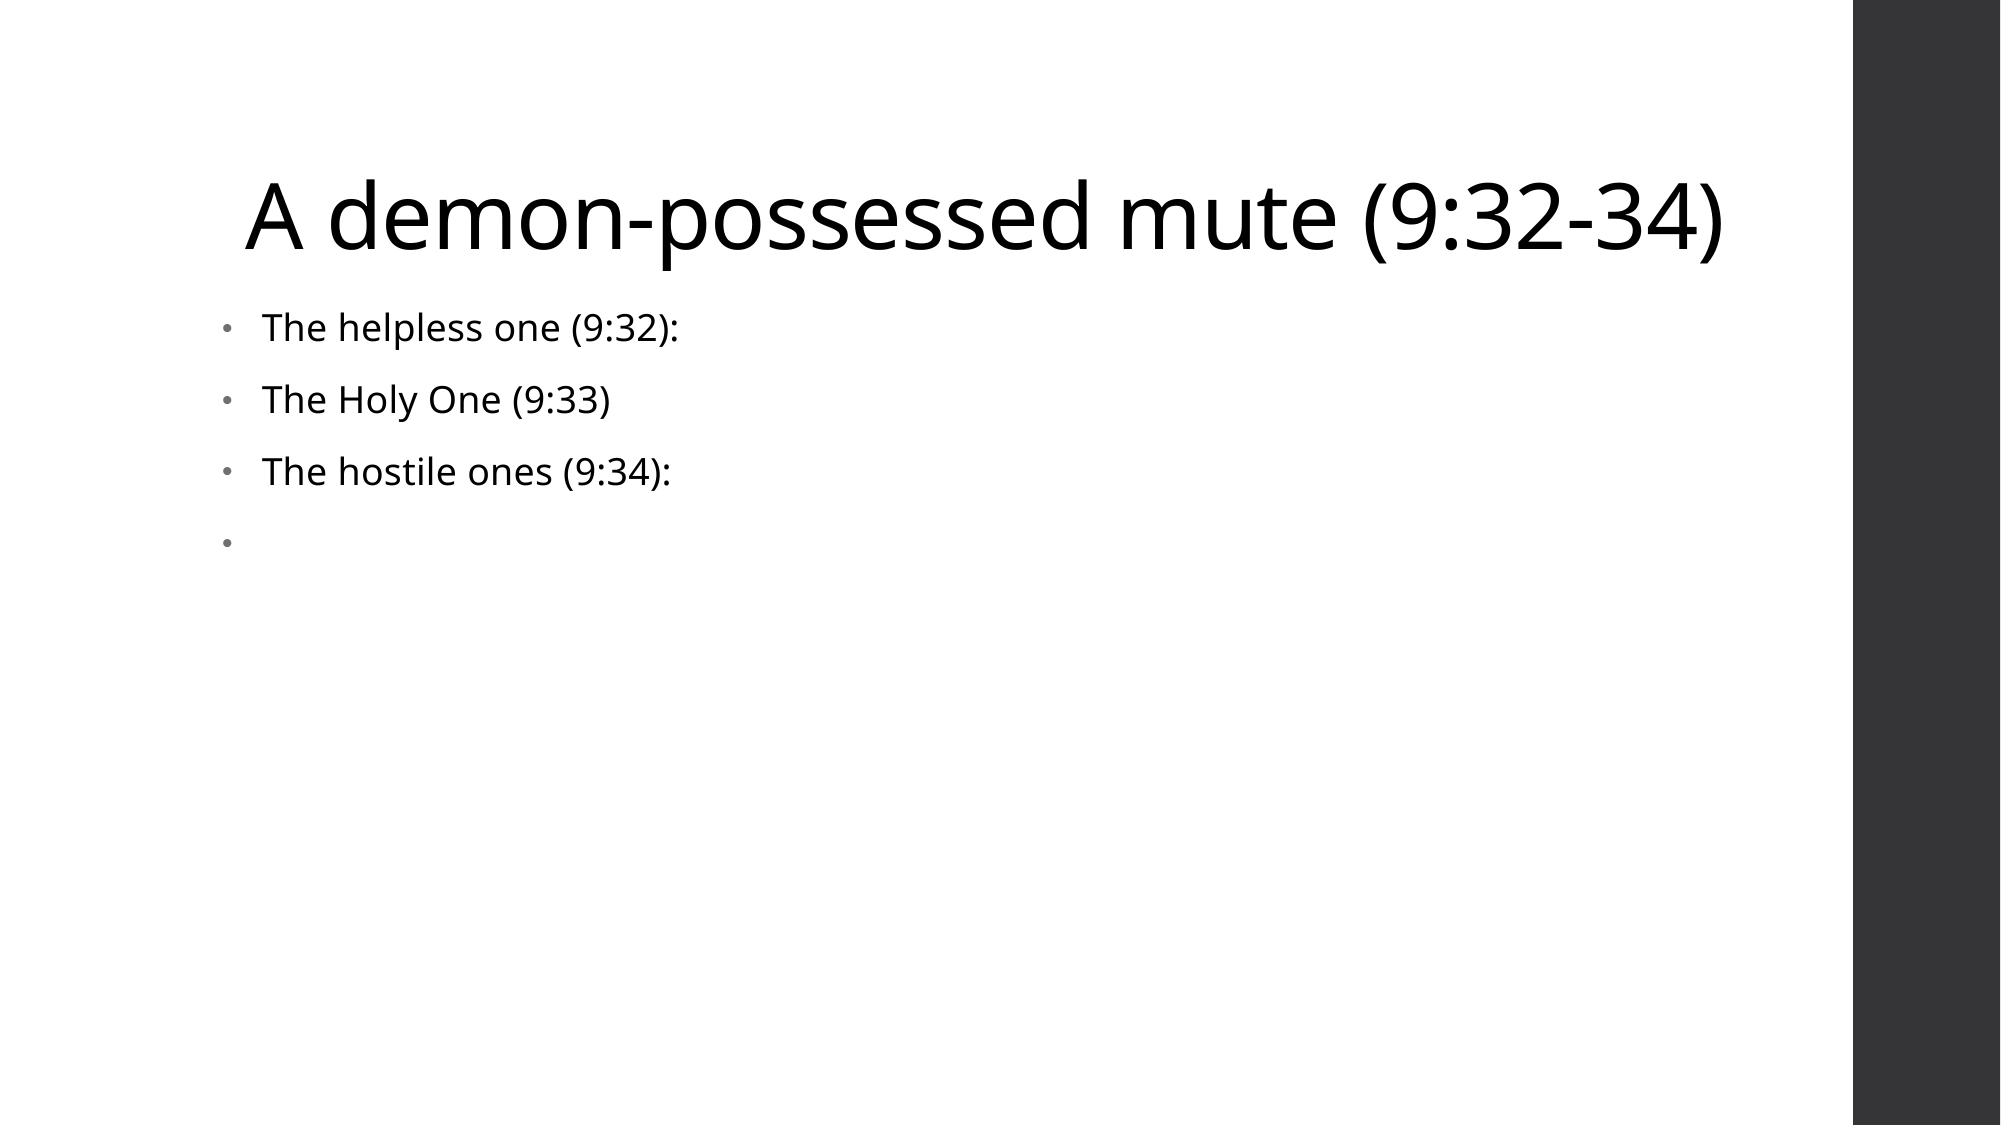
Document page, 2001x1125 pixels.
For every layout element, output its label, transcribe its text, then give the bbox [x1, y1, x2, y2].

list The helpless one (9:32): The Holy One (9:33) The hostile ones (9:34): [206, 299, 1617, 1014]
title A demon-possessed mute (9:32-34) [206, 60, 1797, 278]
